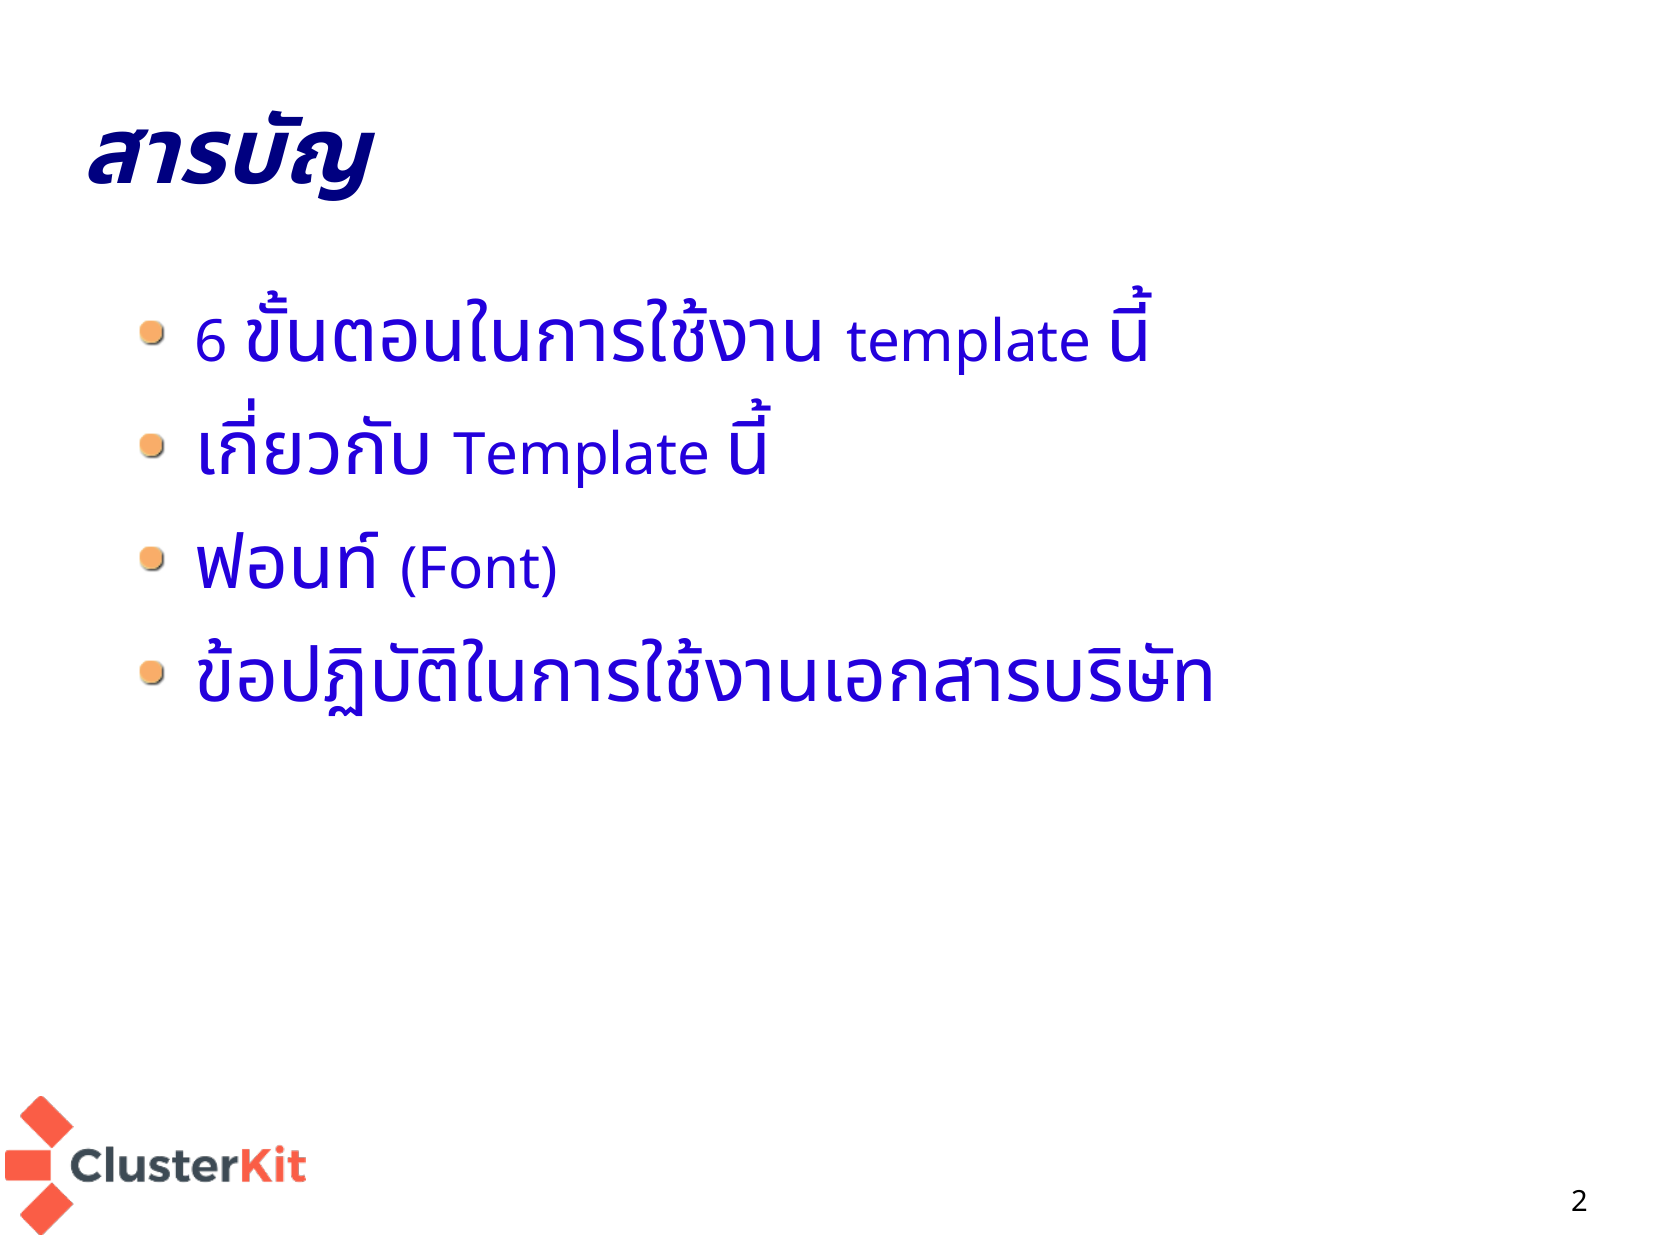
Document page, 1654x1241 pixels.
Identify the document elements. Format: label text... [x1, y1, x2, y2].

picture [5, 1096, 306, 1235]
list 6 ขั้นตอนในการใช้งาน template นี้ เกี่ยวกับ Template นี้ ฟอนท์ (Font) ข้อปฏิบัติในการใช้งานเอกสารบริษัท [82, 290, 1570, 1109]
title สารบัญ [82, 49, 1570, 257]
